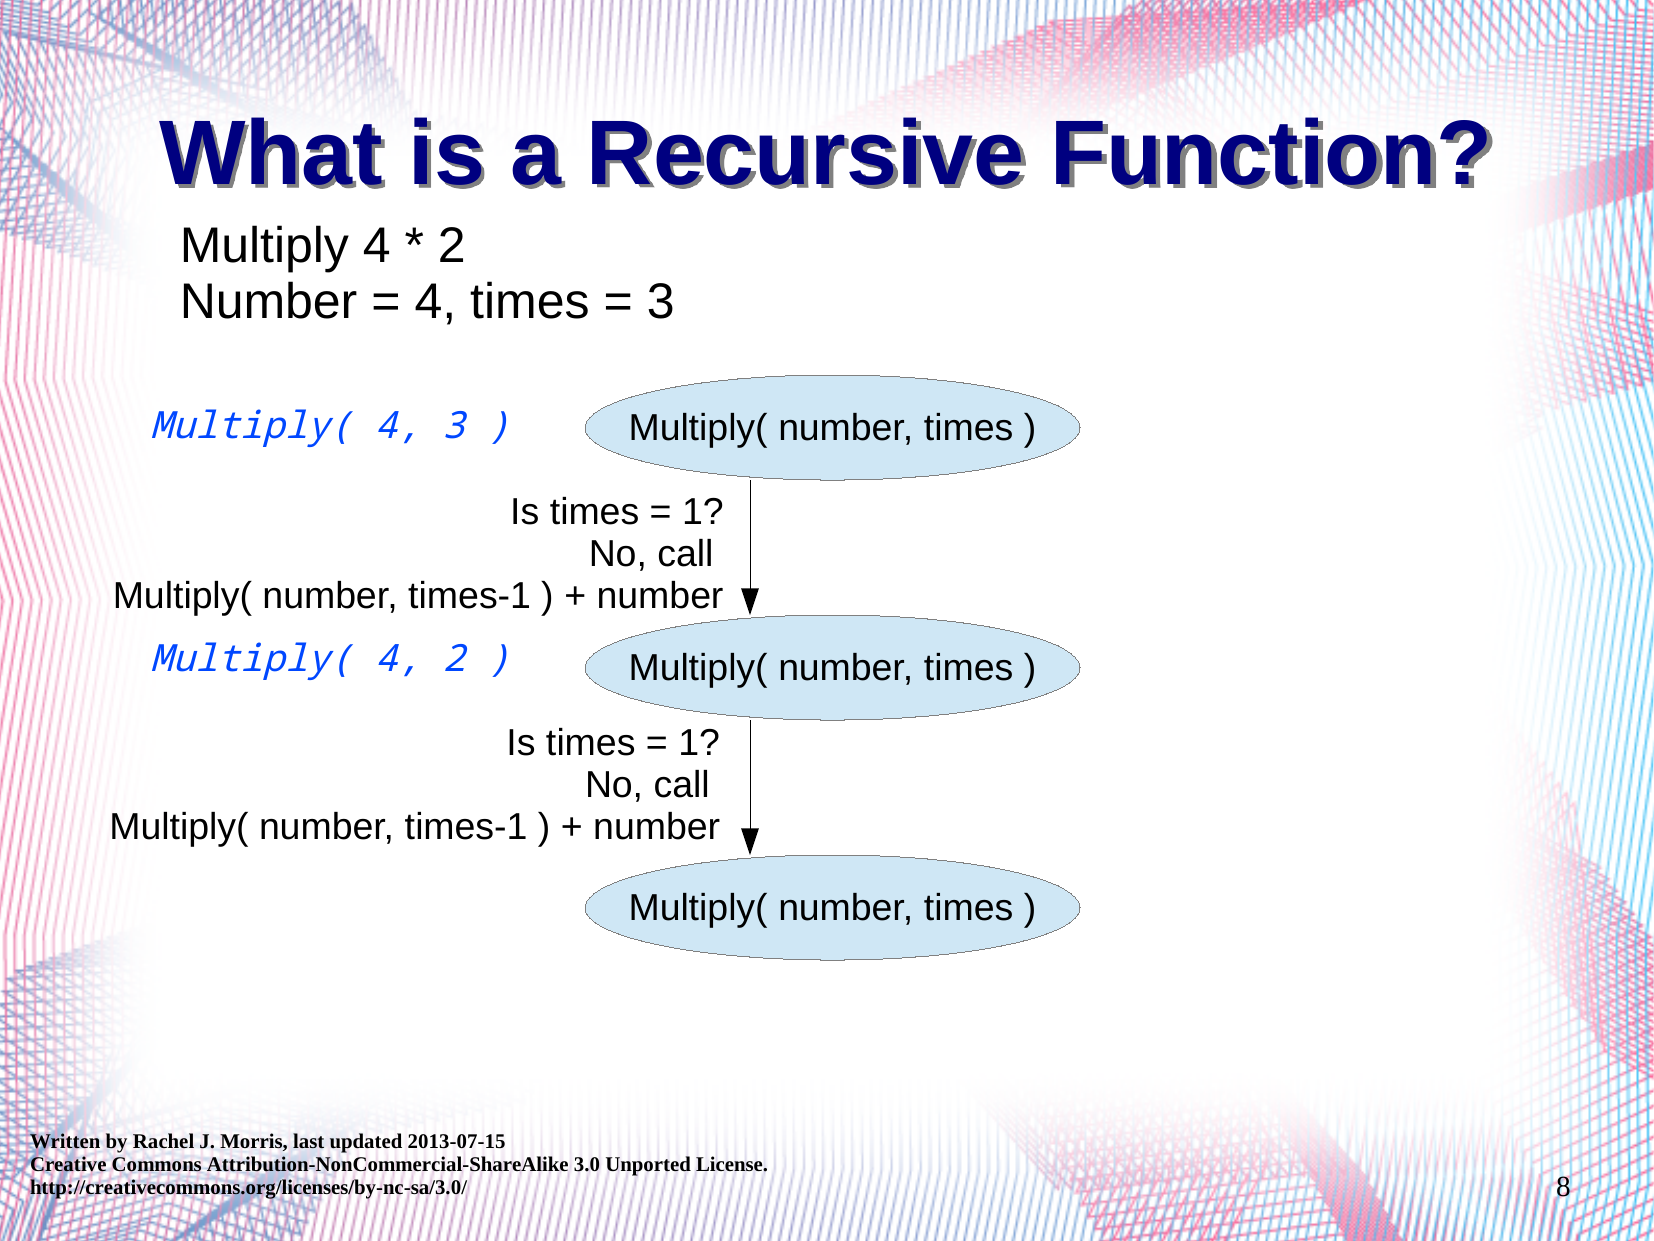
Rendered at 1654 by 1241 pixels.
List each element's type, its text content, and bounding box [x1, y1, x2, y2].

picture [0, 624, 708, 714]
text_box Multiply( 4, 3 ) [105, 391, 556, 451]
picture [0, 0, 1654, 1241]
title What is a Recursive Function? [82, 49, 1571, 257]
text_box Multiply( number, times ) [585, 615, 1081, 721]
text_box Multiply( 4, 2 ) [105, 623, 556, 683]
text_box Is times = 1? No, call Multiply( number, times-1 ) + number [0, 483, 739, 624]
text_box Is times = 1? No, call Multiply( number, times-1 ) + number [0, 714, 736, 856]
text_box Multiply( number, times ) [585, 855, 1081, 961]
text_box Multiply( number, times ) [585, 375, 1081, 481]
text_box Multiply 4 * 2 Number = 4, times = 3 [165, 210, 706, 337]
